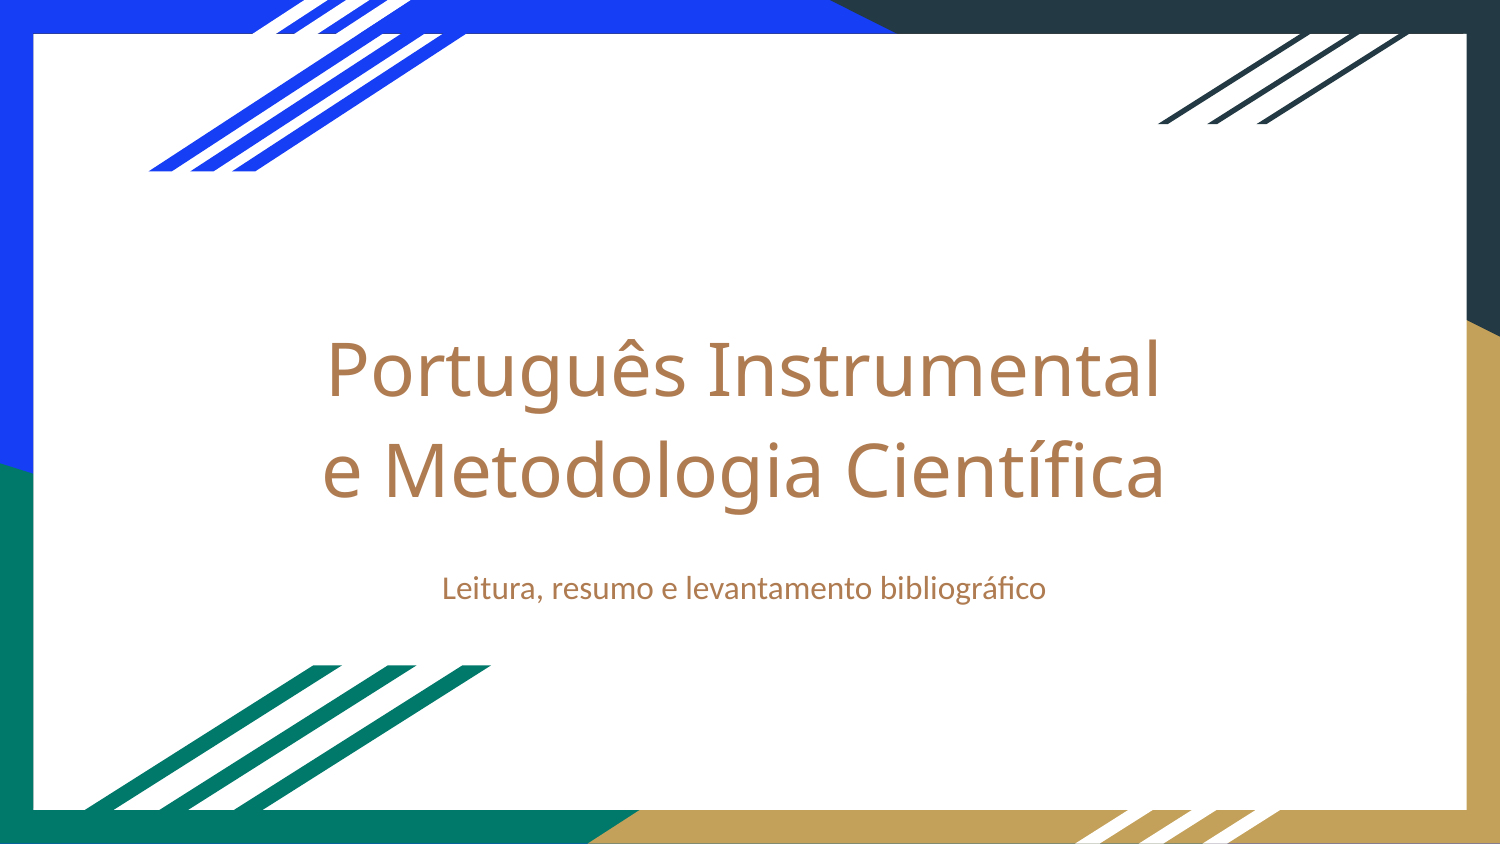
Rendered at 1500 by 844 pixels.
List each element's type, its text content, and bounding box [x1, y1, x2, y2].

subtitle Leitura, resumo e levantamento bibliográfico [304, 559, 1185, 646]
title Português Instrumental e Metodologia Científica [304, 298, 1185, 537]
